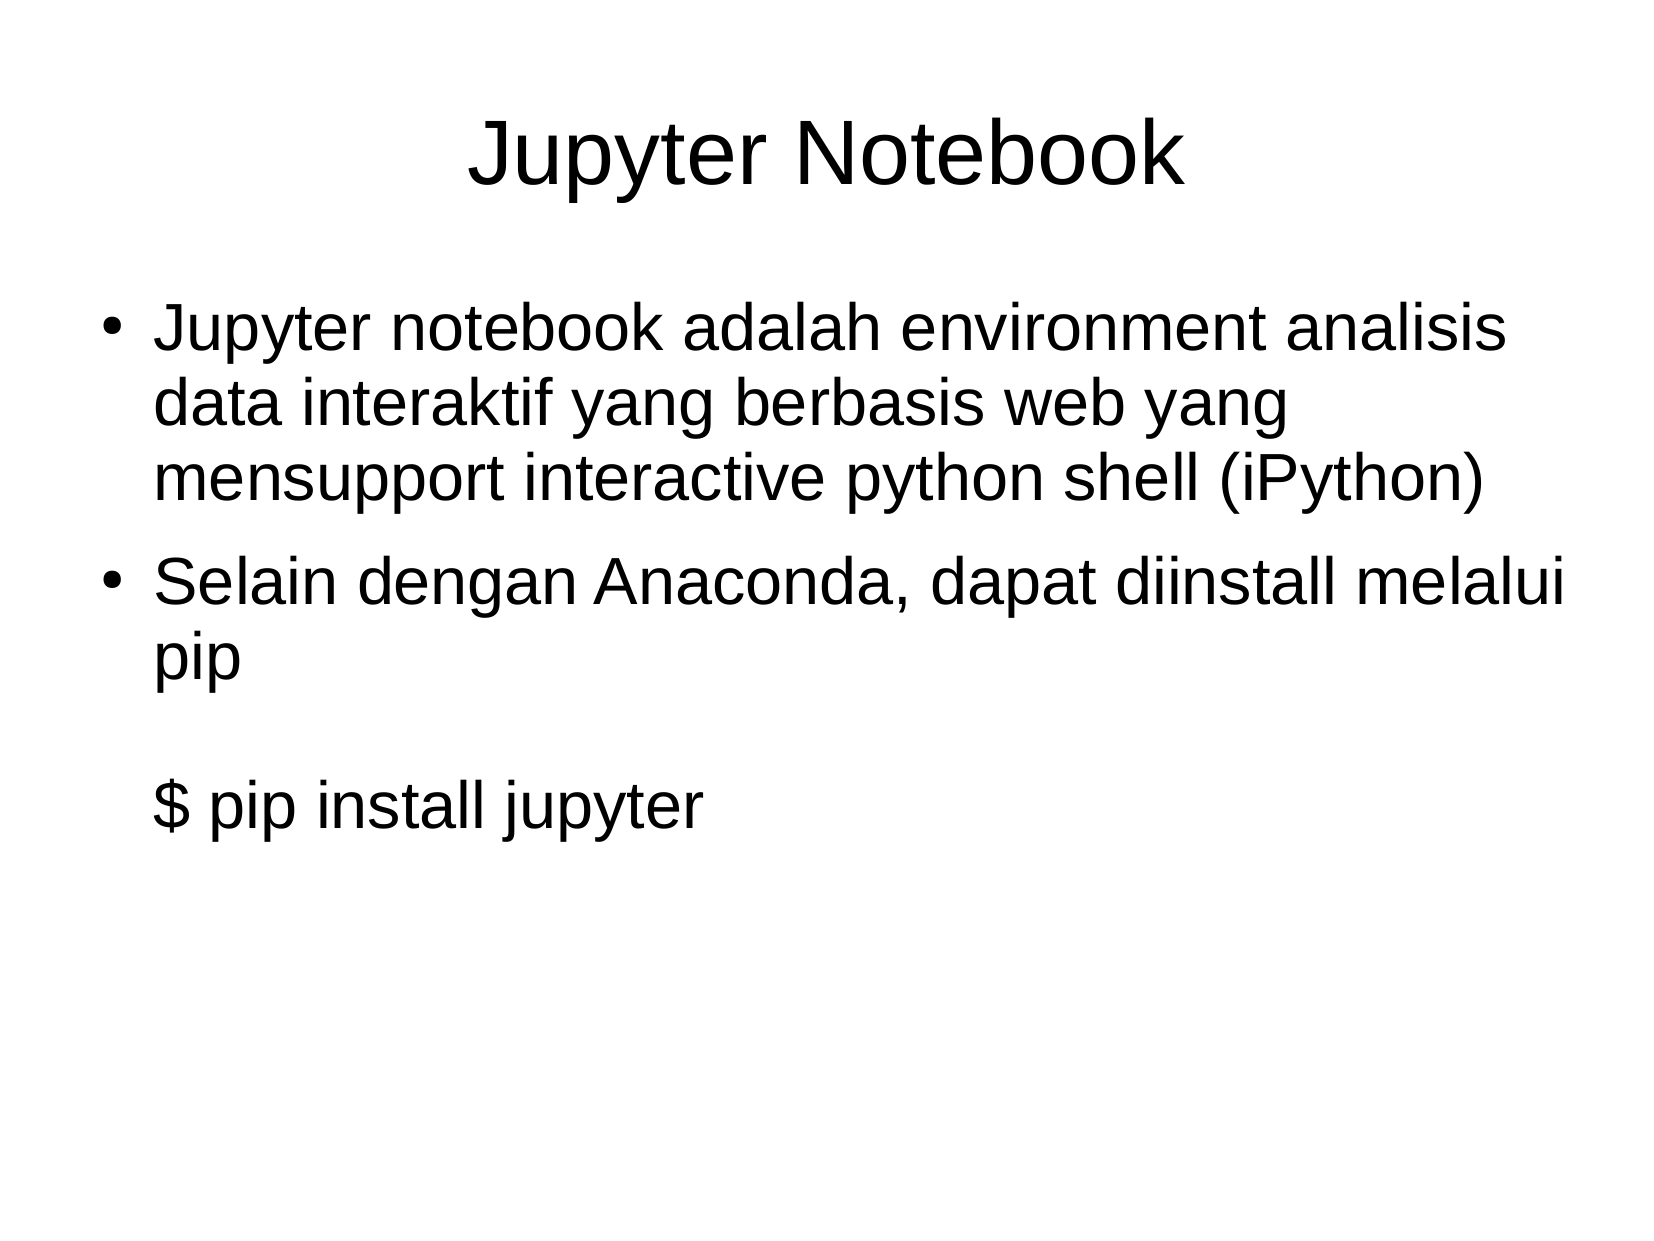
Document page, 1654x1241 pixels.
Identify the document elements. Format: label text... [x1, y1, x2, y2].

title Jupyter Notebook [82, 49, 1571, 257]
list Jupyter notebook adalah environment analisis data interaktif yang berbasis web yang mensupport interactive python shell (iPython) Selain dengan Anaconda, dapat diinstall melalui pip $ pip install jupyter [82, 290, 1571, 1010]
